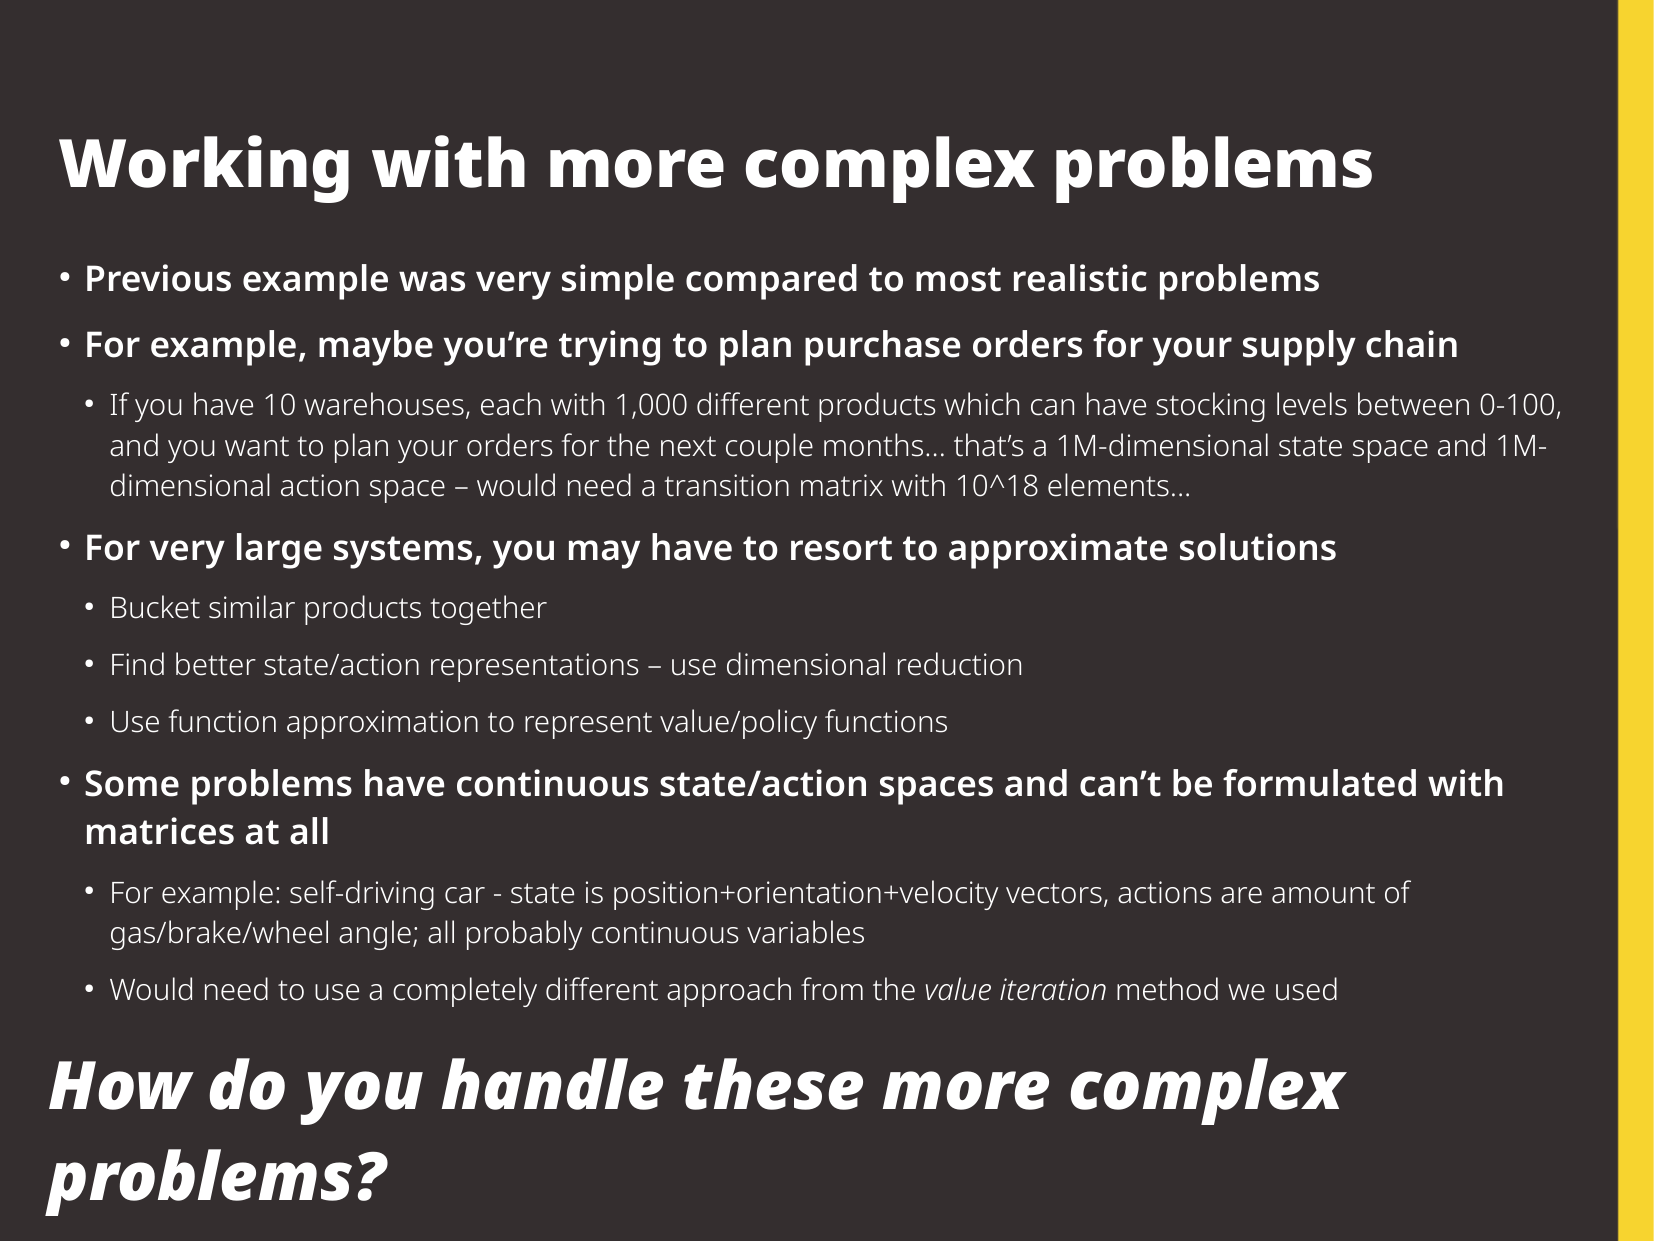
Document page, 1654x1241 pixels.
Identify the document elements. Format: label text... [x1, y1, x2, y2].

title Working with more complex problems [59, 59, 1595, 207]
list Previous example was very simple compared to most realistic problems For example, maybe you’re trying to plan purchase orders for your supply chain If you have 10 warehouses, each with 1,000 different products which can have stocking levels between 0-100, and you want to plan your orders for the next couple months… that’s a 1M-dimensional state space and 1M-dimensional action space – would need a transition matrix with 10^18 elements... For very large systems, you may have to resort to approximate solutions Bucket similar products together Find better state/action representations – use dimensional reduction Use function approximation to represent value/policy functions Some problems have continuous state/action spaces and can’t be formulated with matrices at all For example: self-driving car - state is position+orientation+velocity vectors, actions are amount of gas/brake/wheel angle; all probably continuous variables Would need to use a completely different approach from the value iteration method we used [59, 253, 1565, 1022]
title How do you handle these more complex problems? [48, 1038, 1585, 1186]
picture [0, 0, 1654, 1241]
